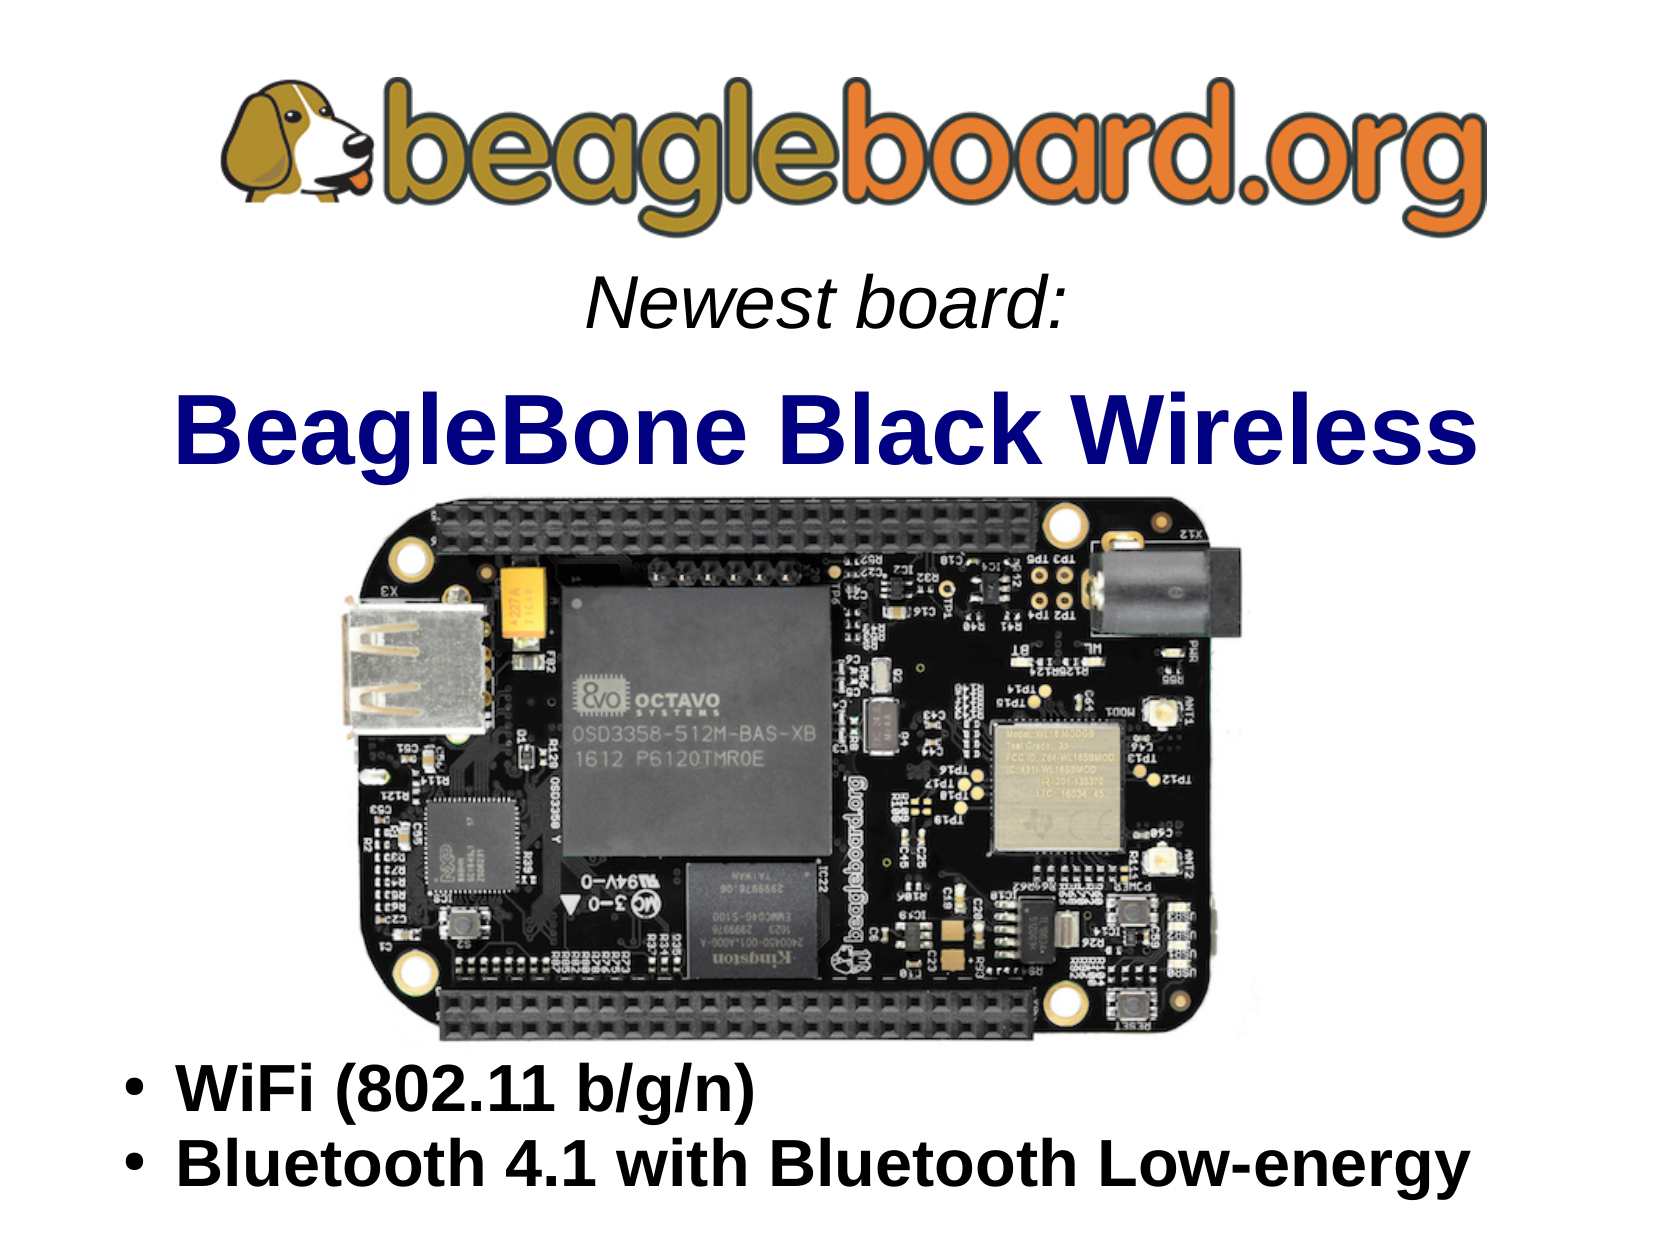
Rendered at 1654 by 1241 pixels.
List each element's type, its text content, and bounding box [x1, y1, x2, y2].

list Newest board: BeagleBone Black Wireless [82, 260, 1571, 980]
picture [216, 77, 1487, 242]
text_box WiFi (802.11 b/g/n) Bluetooth 4.1 with Bluetooth Low-energy [90, 1043, 1654, 1241]
picture [323, 980, 1261, 1043]
